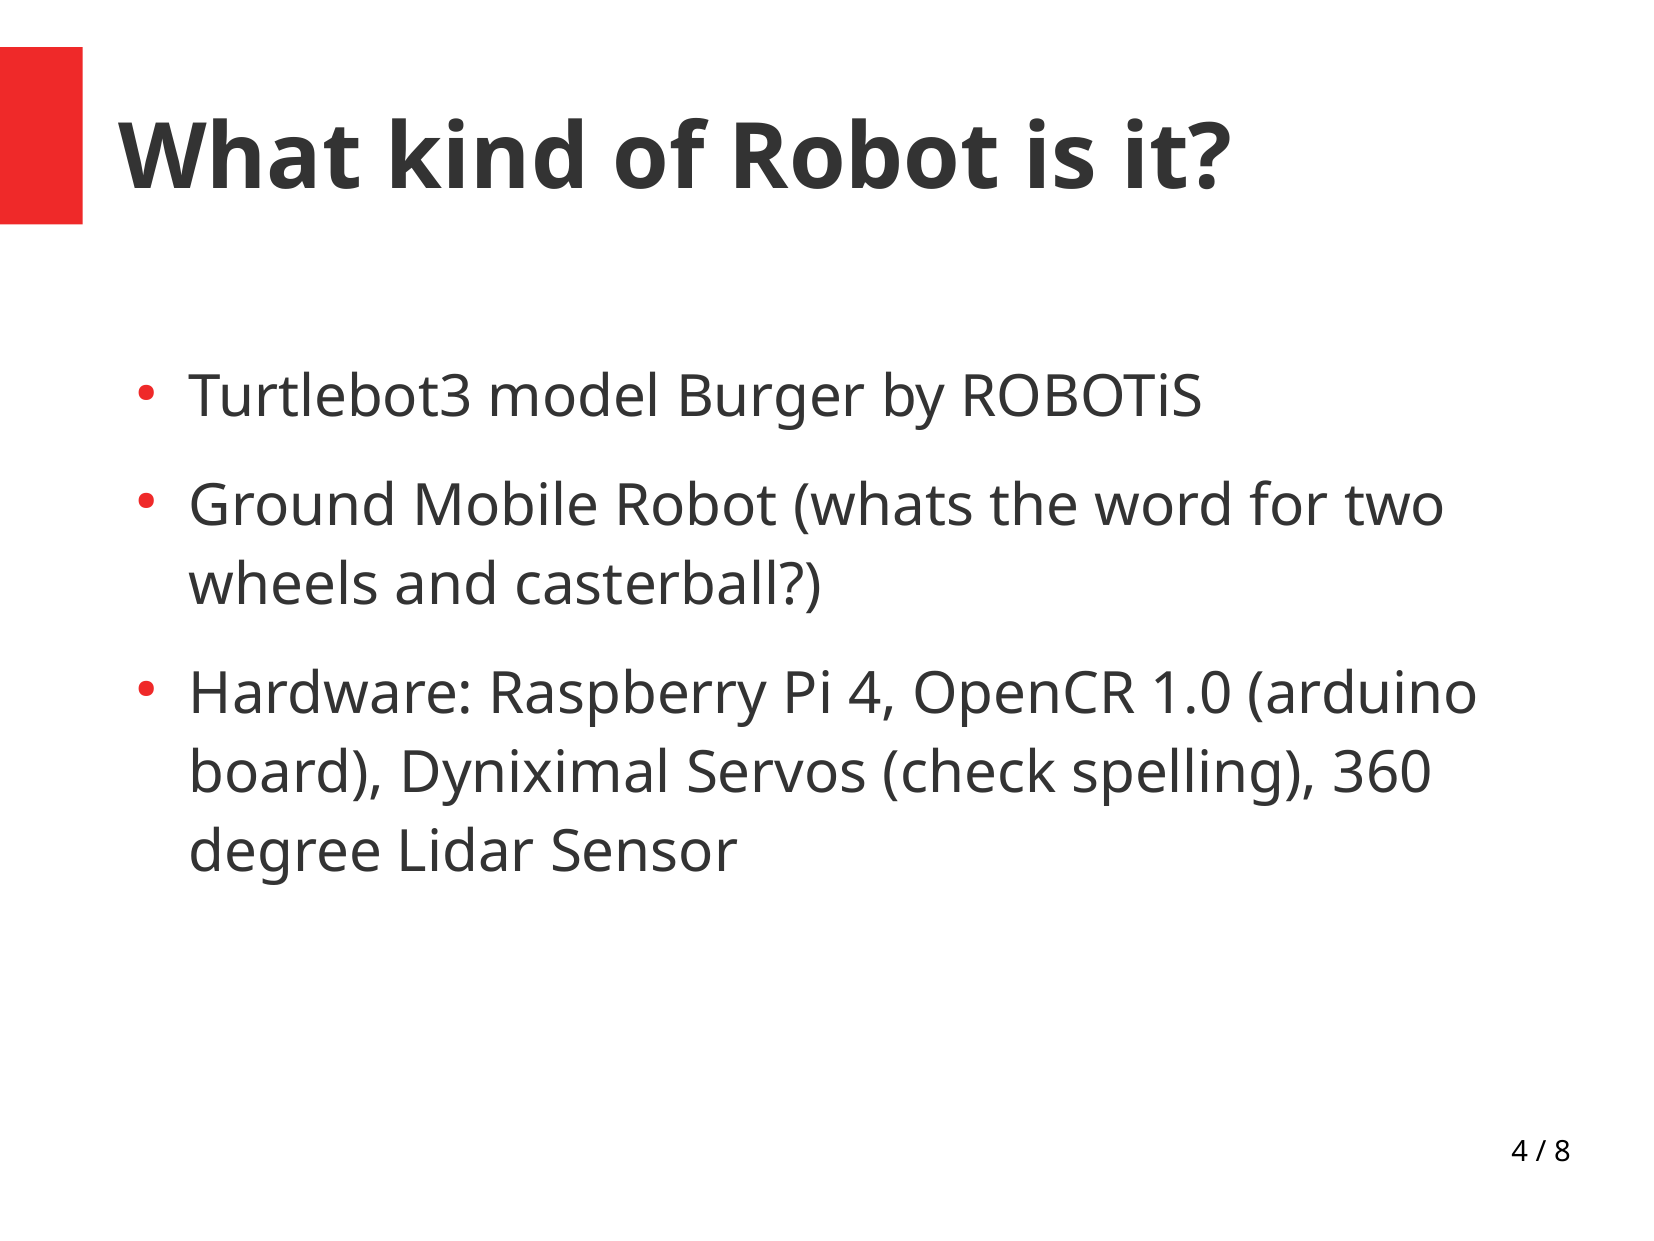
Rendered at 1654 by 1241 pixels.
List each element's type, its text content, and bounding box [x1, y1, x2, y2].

list Turtlebot3 model Burger by ROBOTiS Ground Mobile Robot (whats the word for two wheels and casterball?) Hardware: Raspberry Pi 4, OpenCR 1.0 (arduino board), Dyniximal Servos (check spelling), 360 degree Lidar Sensor [118, 354, 1536, 1074]
title What kind of Robot is it? [118, 49, 1571, 257]
